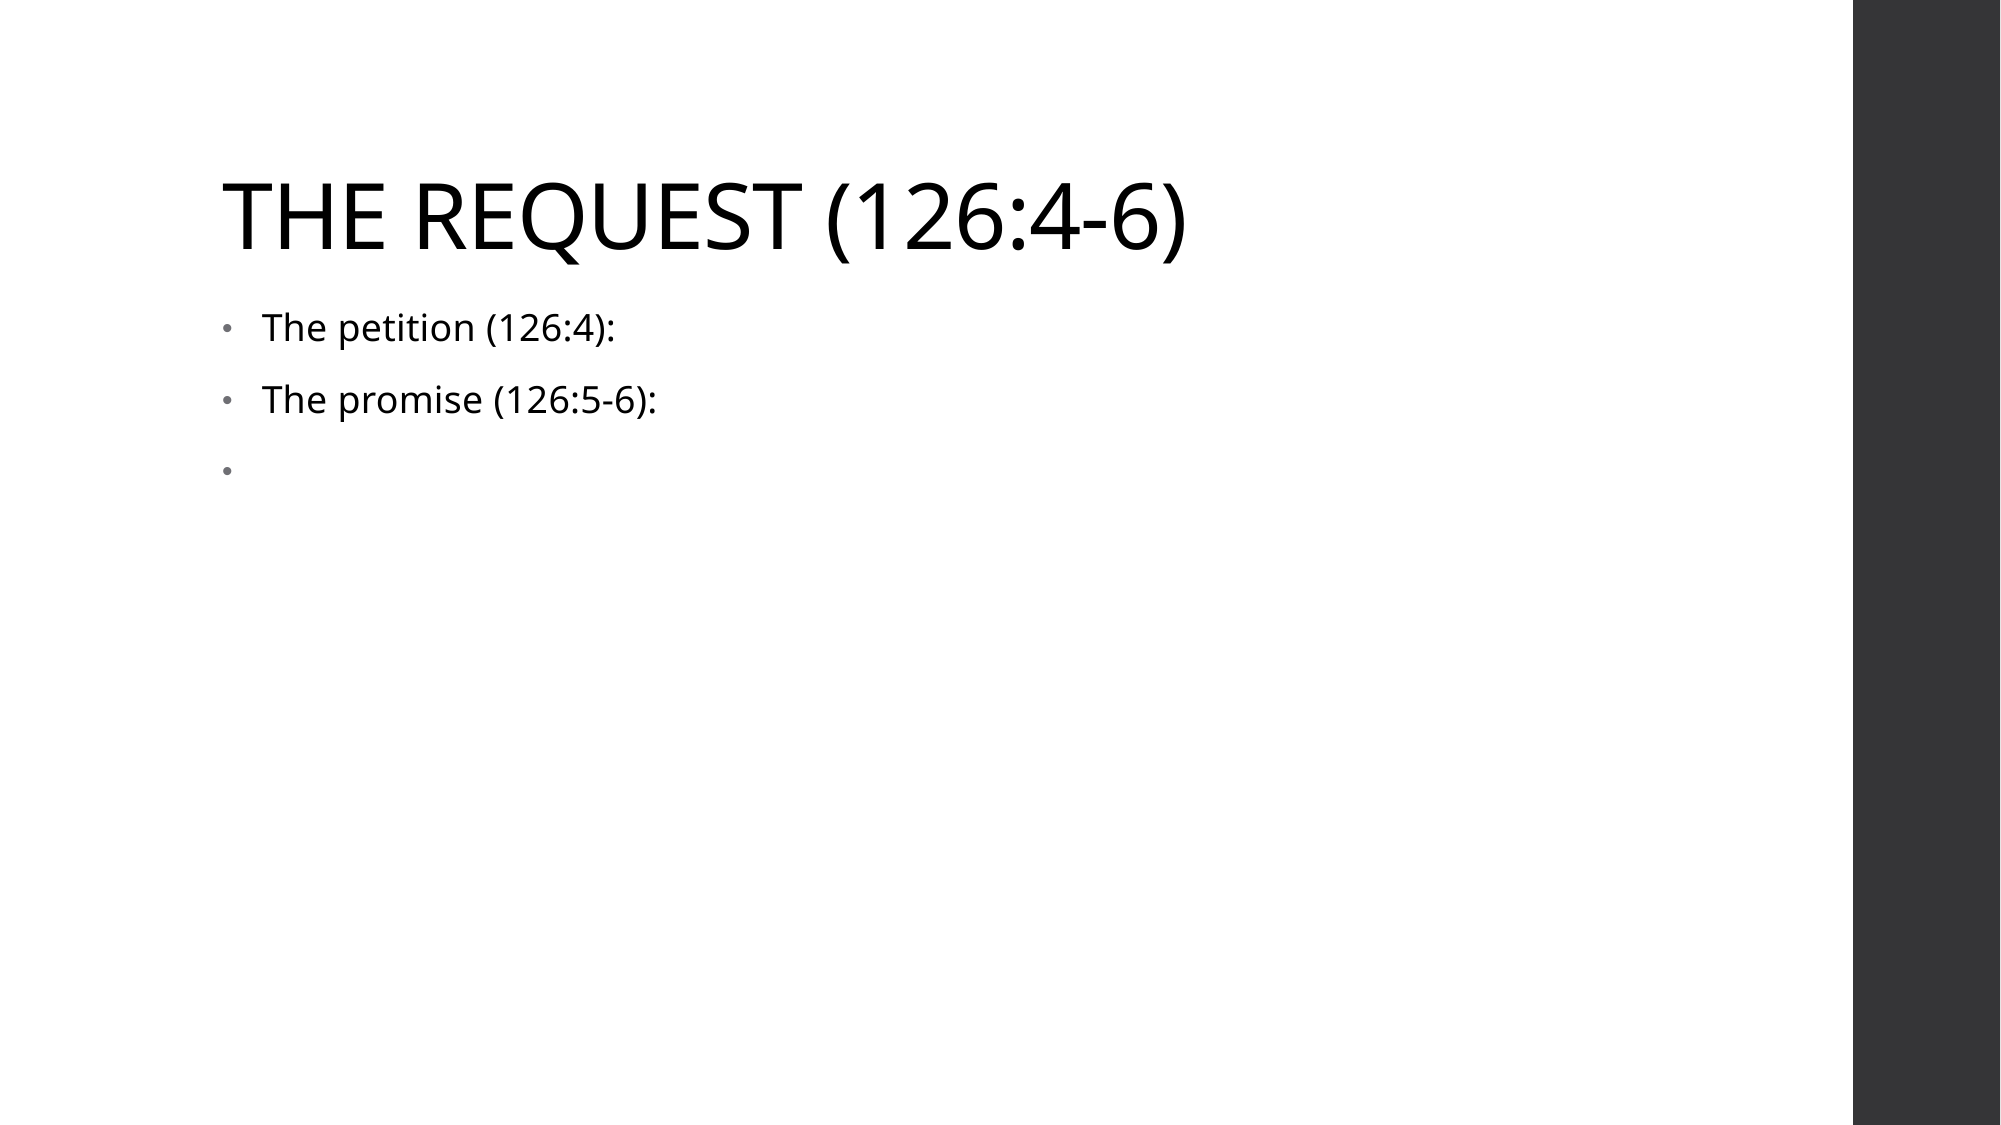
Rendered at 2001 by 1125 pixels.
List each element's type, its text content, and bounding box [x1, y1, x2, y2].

title THE REQUEST (126:4-6) [206, 60, 1797, 278]
list The petition (126:4): The promise (126:5-6): [206, 299, 1617, 1014]
